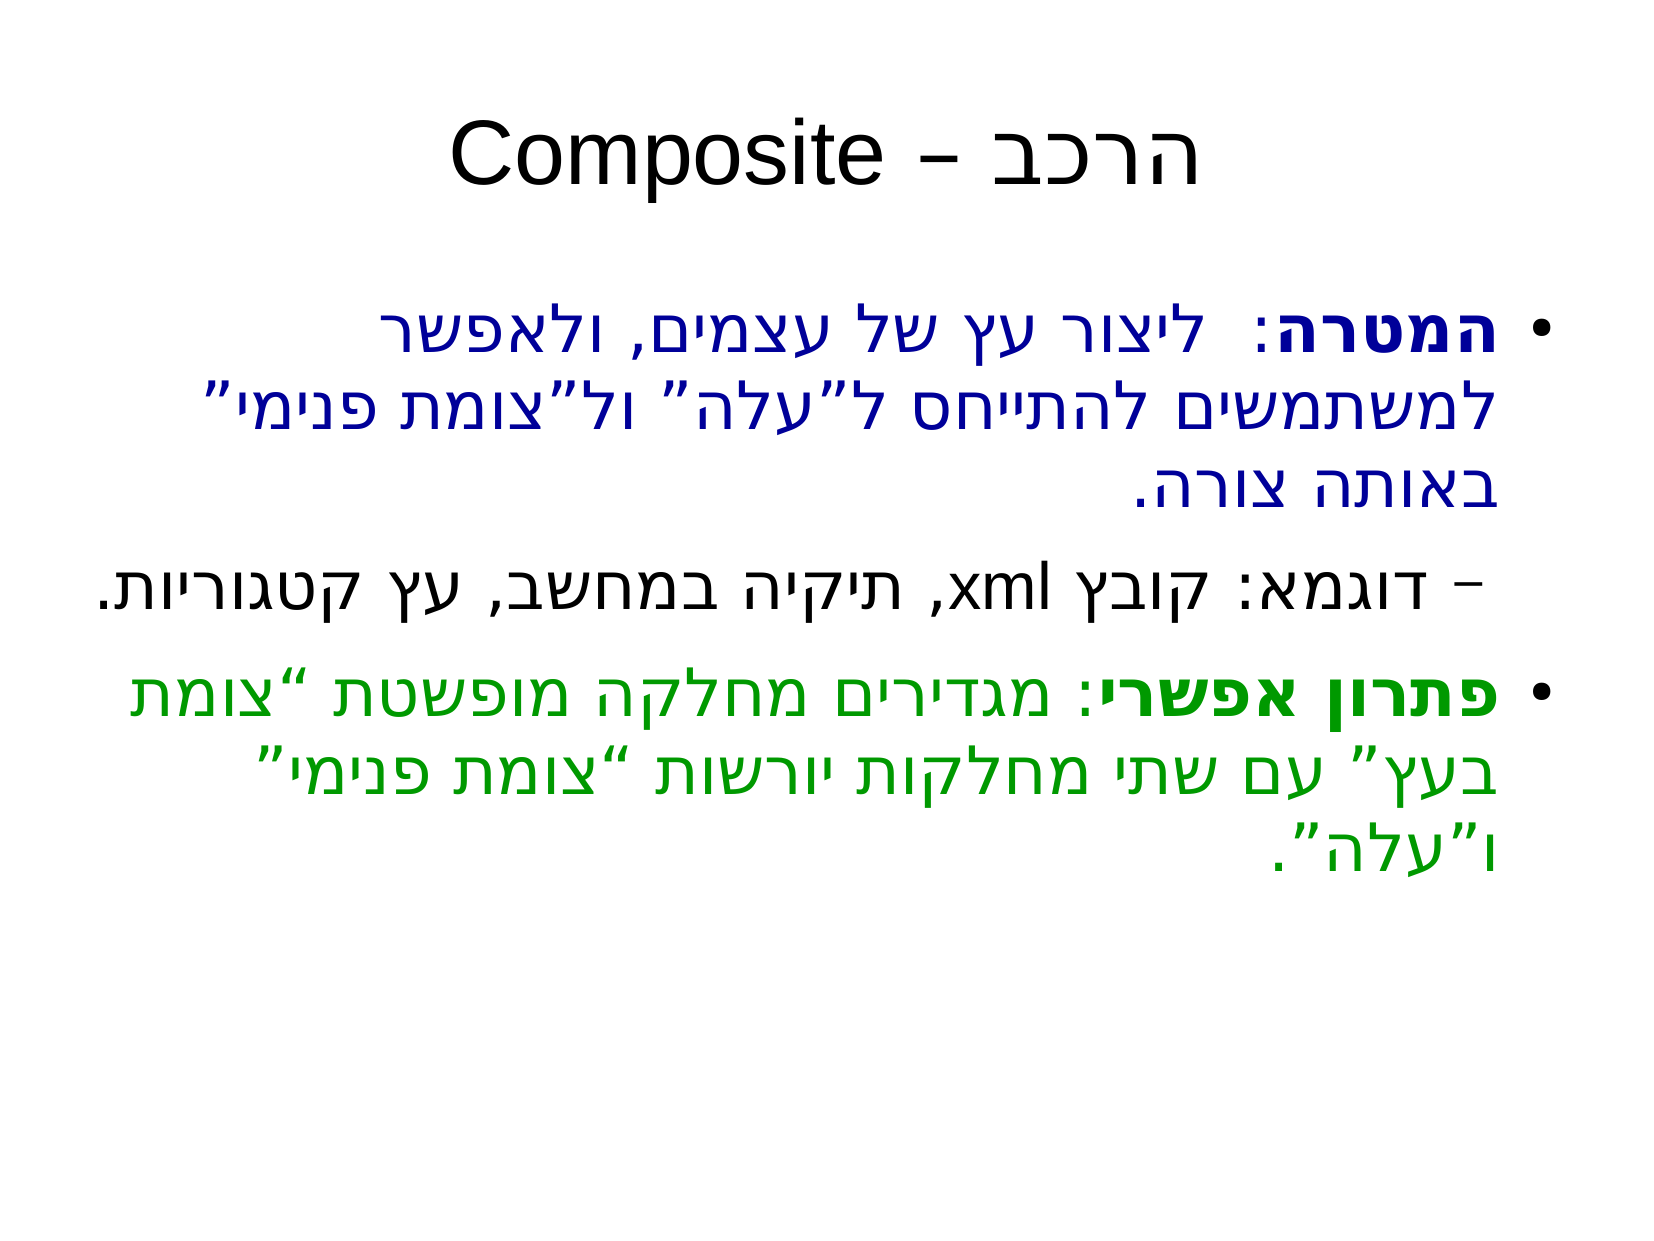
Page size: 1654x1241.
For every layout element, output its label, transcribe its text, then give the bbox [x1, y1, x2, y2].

title הרכב – Composite [82, 49, 1571, 257]
list המטרה: ליצור עץ של עצמים, ולאפשר למשתמשים להתייחס ל”עלה” ול”צומת פנימי” באותה צורה. דוגמא: קובץ xml, תיקיה במחשב, עץ קטגוריות. פתרון אפשרי: מגדירים מחלקה מופשטת “צומת בעץ” עם שתי מחלקות יורשות “צומת פנימי” ו”עלה”. [82, 290, 1571, 1010]
